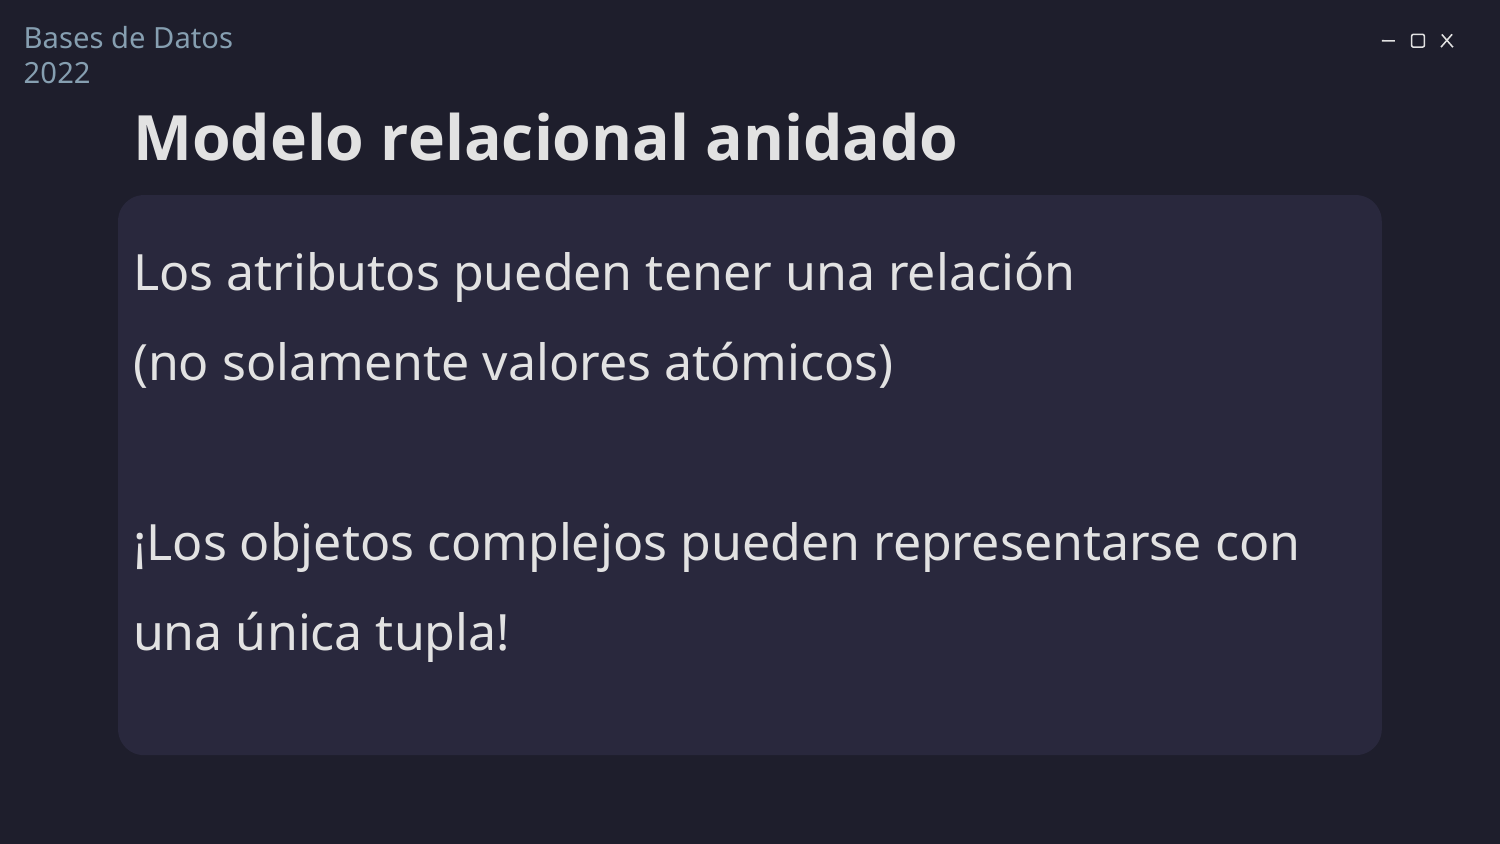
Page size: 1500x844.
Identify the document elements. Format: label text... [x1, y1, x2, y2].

list Los atributos pueden tener una relación (no solamente valores atómicos) ¡Los objetos complejos pueden representarse con una única tupla! [118, 195, 1382, 750]
title Modelo relacional anidado [118, 88, 1382, 183]
